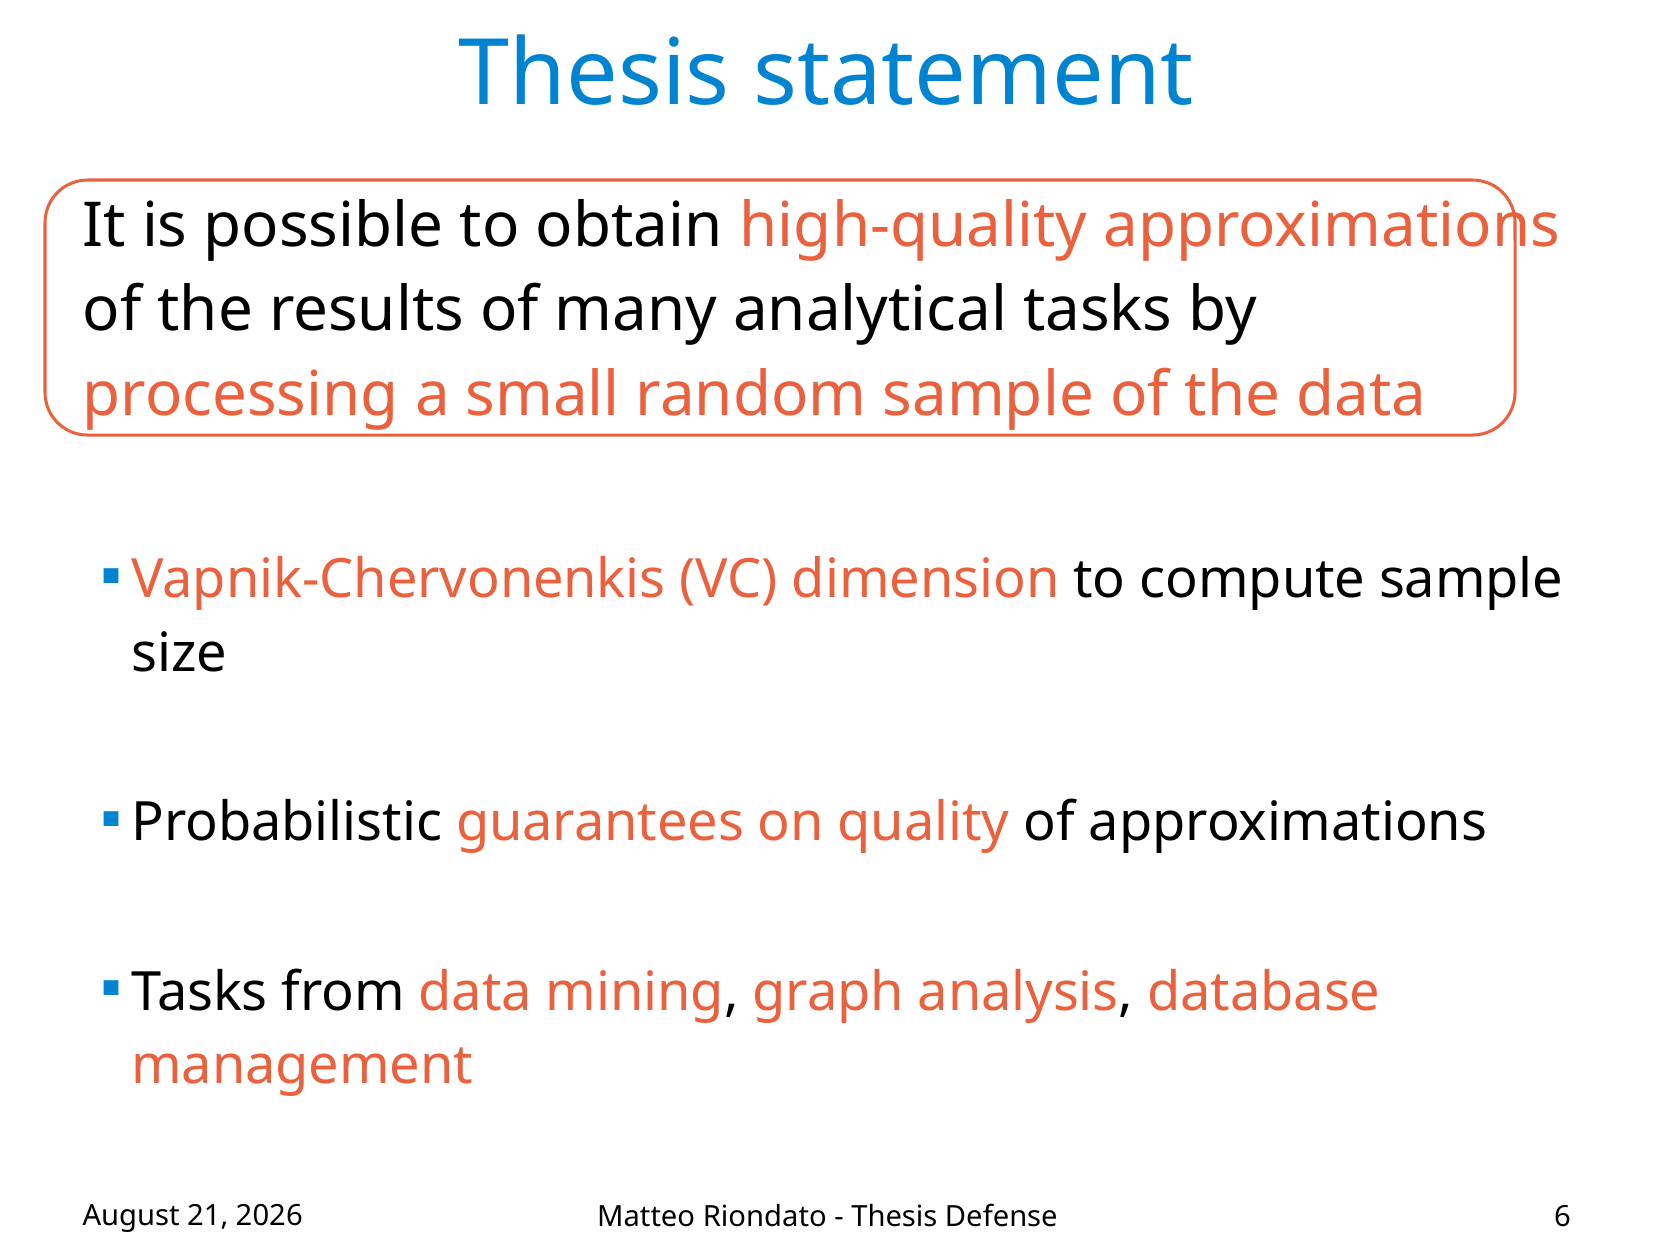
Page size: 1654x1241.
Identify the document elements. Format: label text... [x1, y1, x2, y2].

title Thesis statement [82, 0, 1571, 139]
list It is possible to obtain high-quality approximations of the results of many analytical tasks by processing a small random sample of the data Vapnik-Chervonenkis (VC) dimension to compute sample size Probabilistic guarantees on quality of approximations Tasks from data mining, graph analysis, database management [82, 182, 1513, 433]
list It is possible to obtain high-quality approximations of the results of many analytical tasks by processing a small random sample of the data Vapnik-Chervonenkis (VC) dimension to compute sample size Probabilistic guarantees on quality of approximations Tasks from data mining, graph analysis, database management [82, 180, 1571, 1186]
